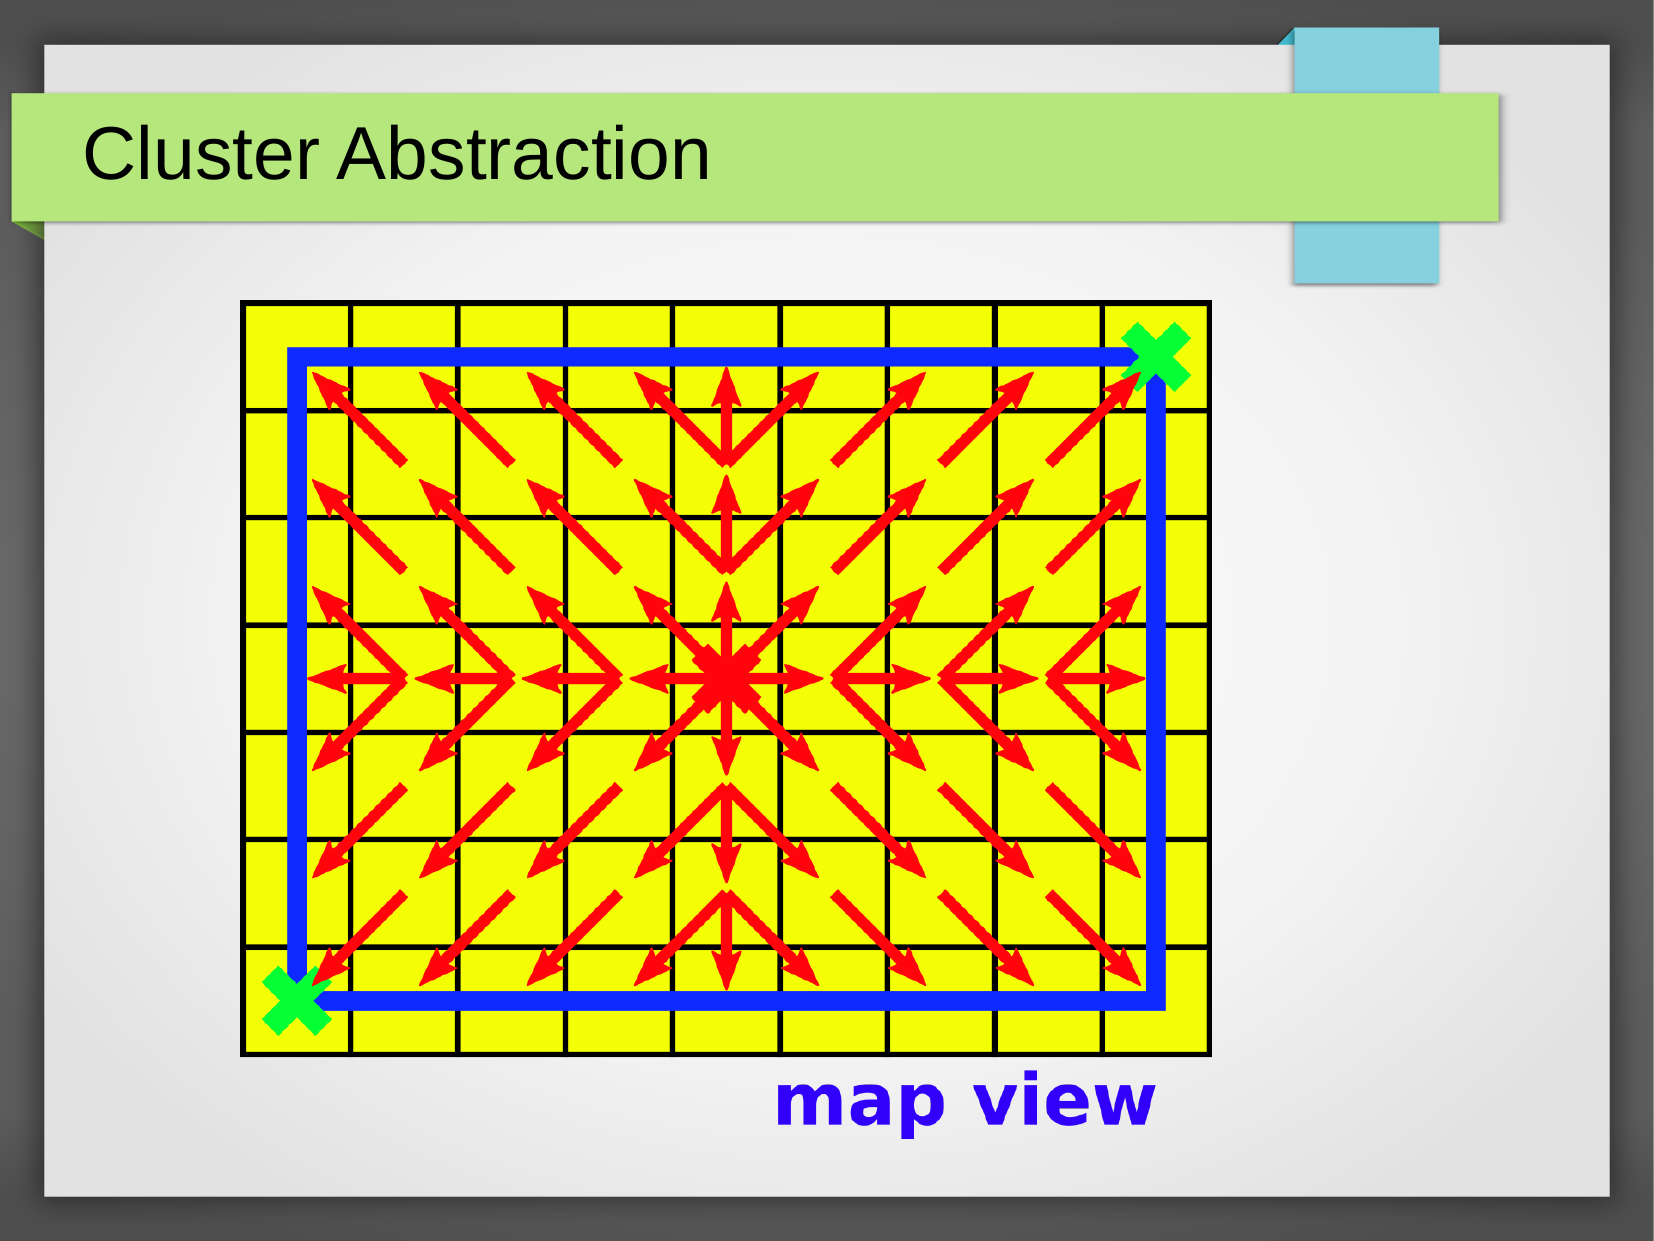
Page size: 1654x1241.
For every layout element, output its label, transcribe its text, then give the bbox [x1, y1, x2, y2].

title Cluster Abstraction [82, 94, 1264, 213]
picture [0, 0, 1654, 1241]
